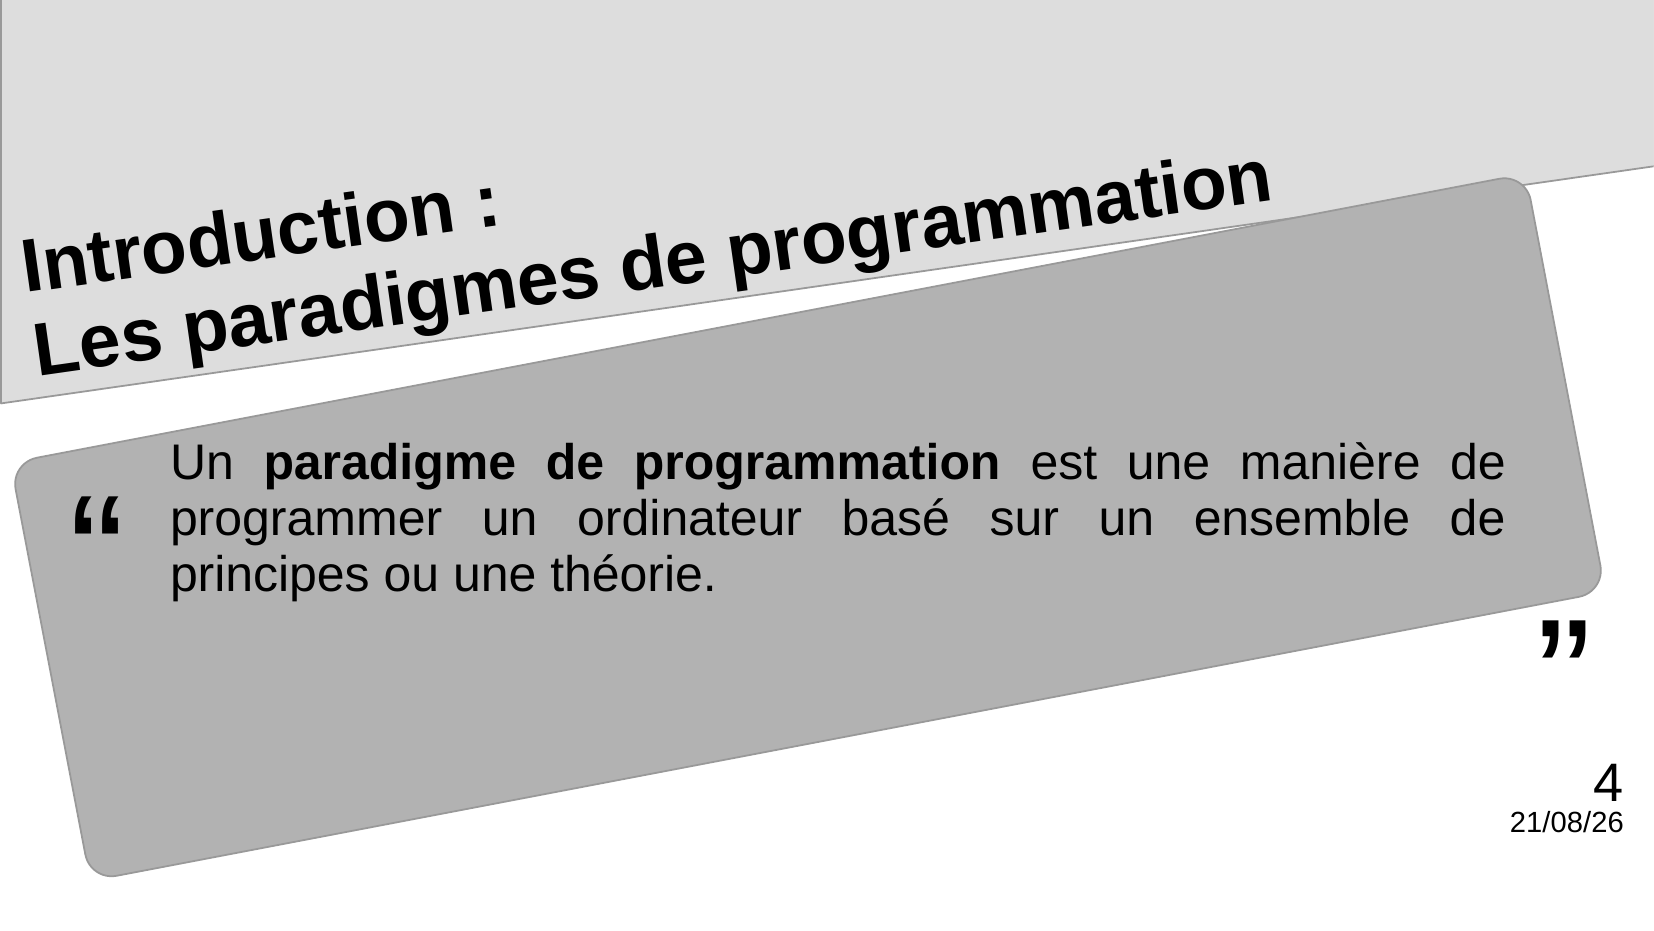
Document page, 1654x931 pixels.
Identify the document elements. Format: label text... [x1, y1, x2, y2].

list Un paradigme de programmation est une manière de programmer un ordinateur basé sur un ensemble de principes ou une théorie. [99, 434, 1506, 789]
title Introduction : Les paradigmes de programmation [16, 16, 1502, 392]
